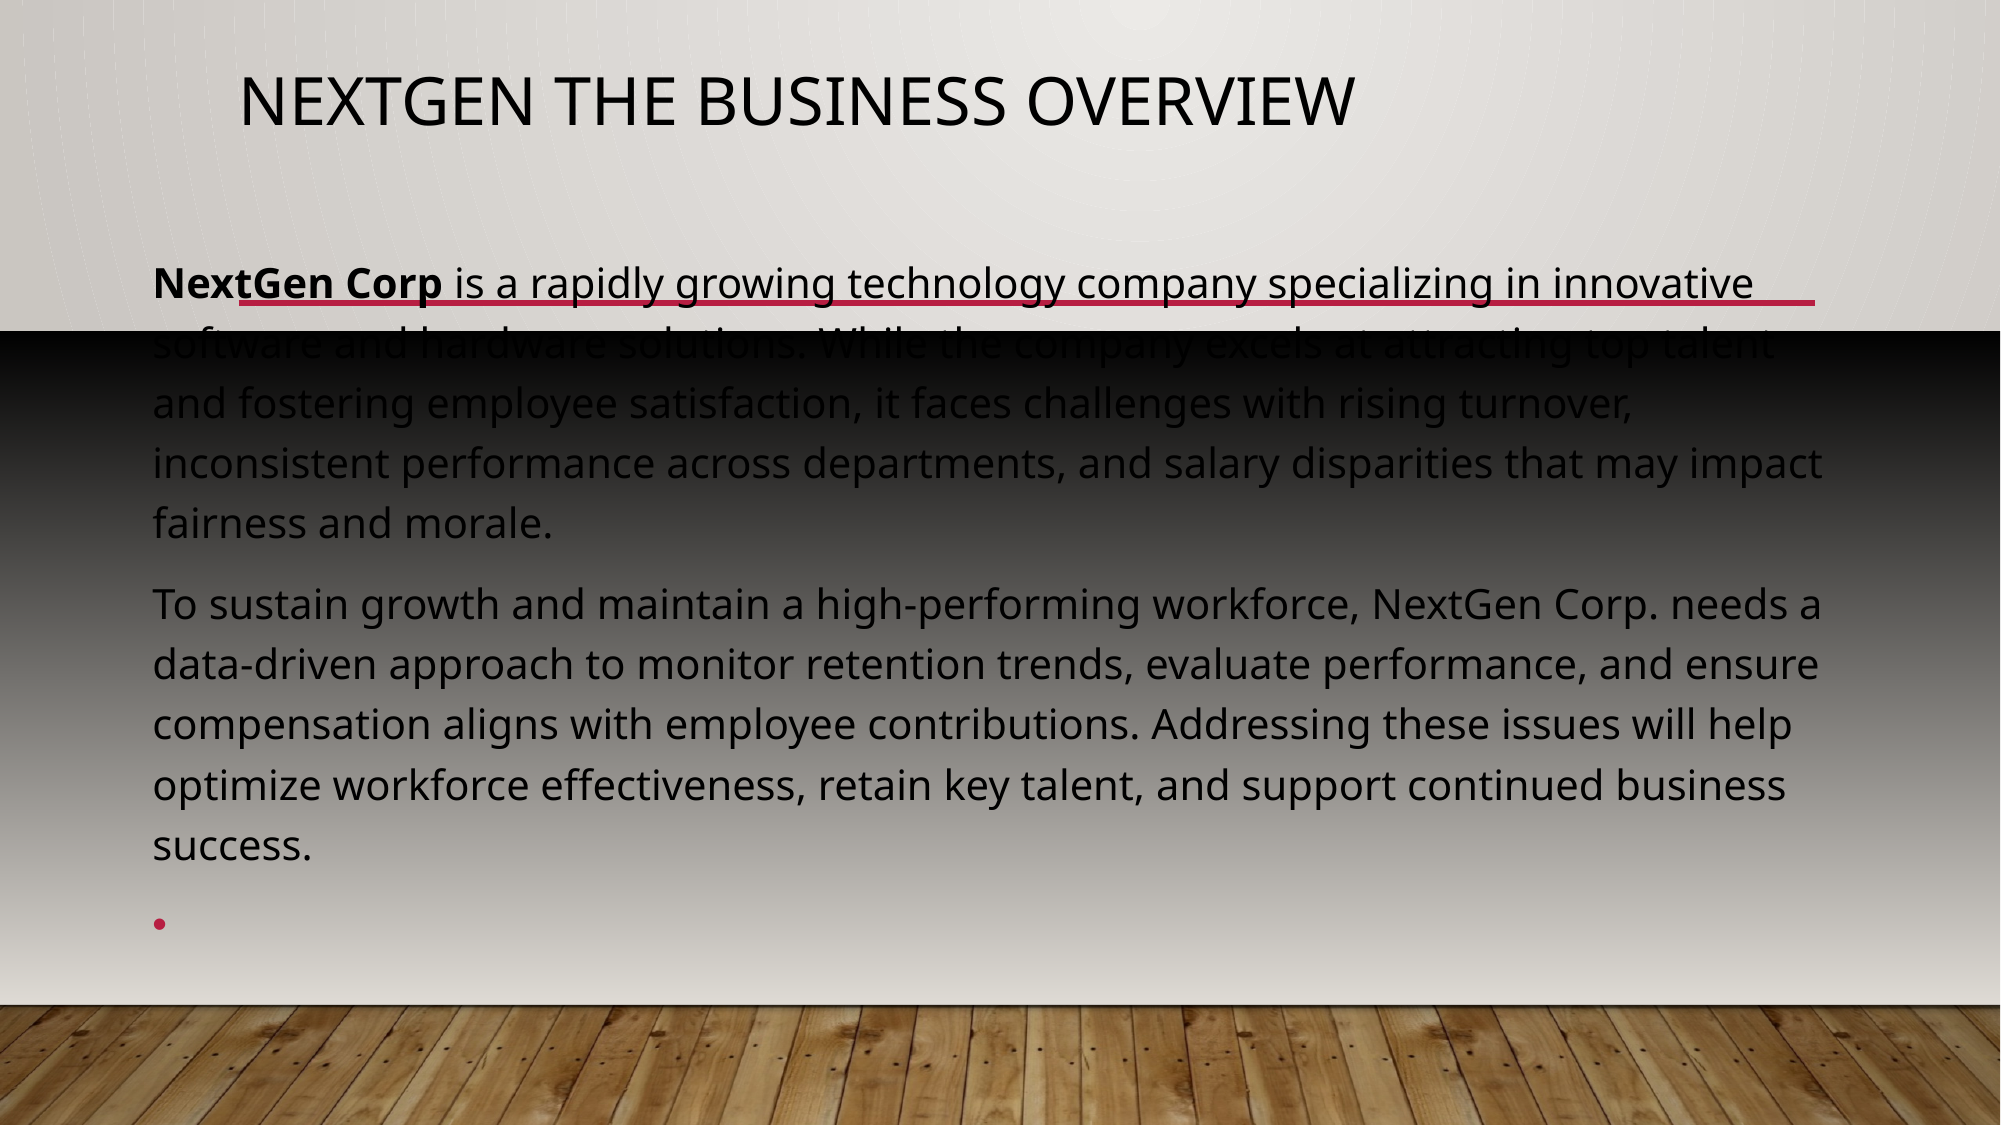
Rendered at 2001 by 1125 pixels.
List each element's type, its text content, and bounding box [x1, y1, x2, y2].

list NextGen Corp is a rapidly growing technology company specializing in innovative software and hardware solutions. While the company excels at attracting top talent and fostering employee satisfaction, it faces challenges with rising turnover, inconsistent performance across departments, and salary disparities that may impact fairness and morale. To sustain growth and maintain a high-performing workforce, NextGen Corp. needs a data-driven approach to monitor retention trends, evaluate performance, and ensure compensation aligns with employee contributions. Addressing these issues will help optimize workforce effectiveness, retain key talent, and support continued business success. [137, 239, 1863, 1014]
title NextGen the business Overview [137, 59, 1863, 211]
